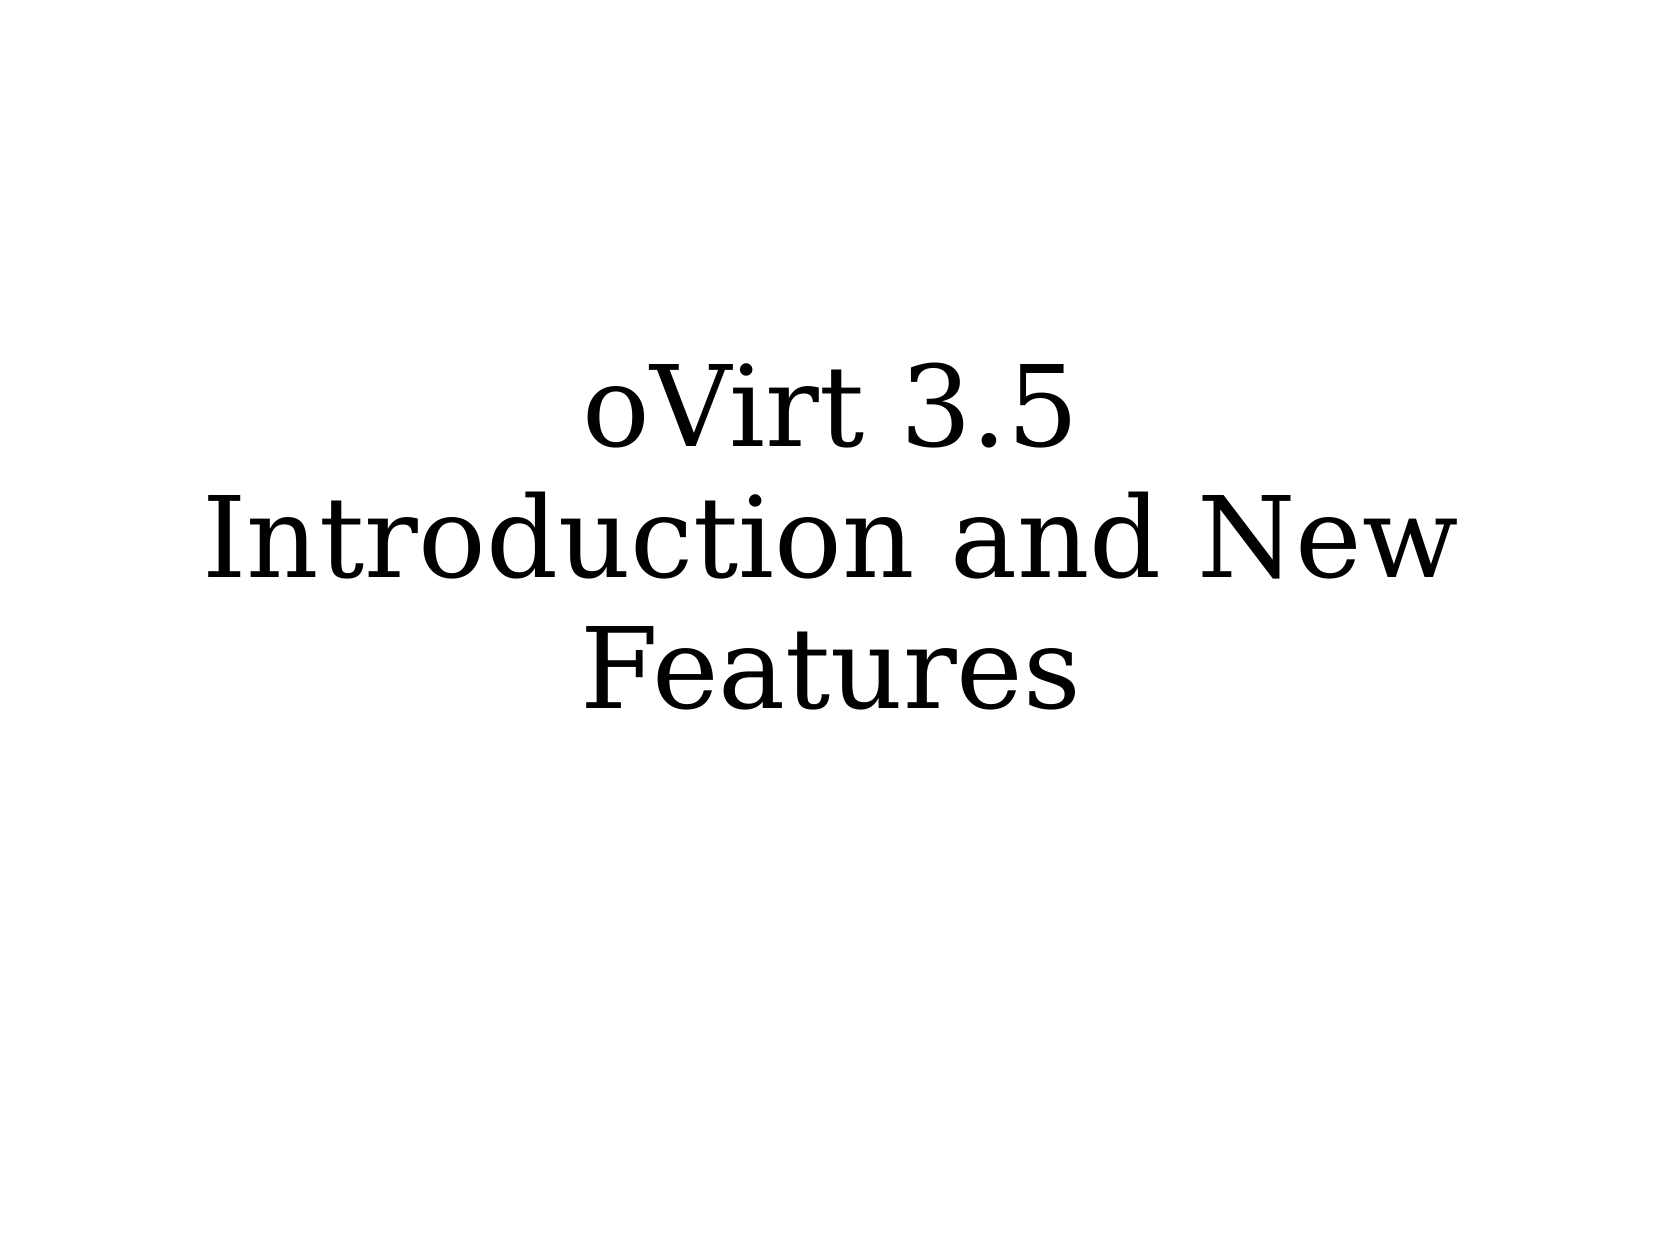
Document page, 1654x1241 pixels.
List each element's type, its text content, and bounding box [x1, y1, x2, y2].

subtitle oVirt 3.5 Introduction and New Features [86, 313, 1576, 764]
